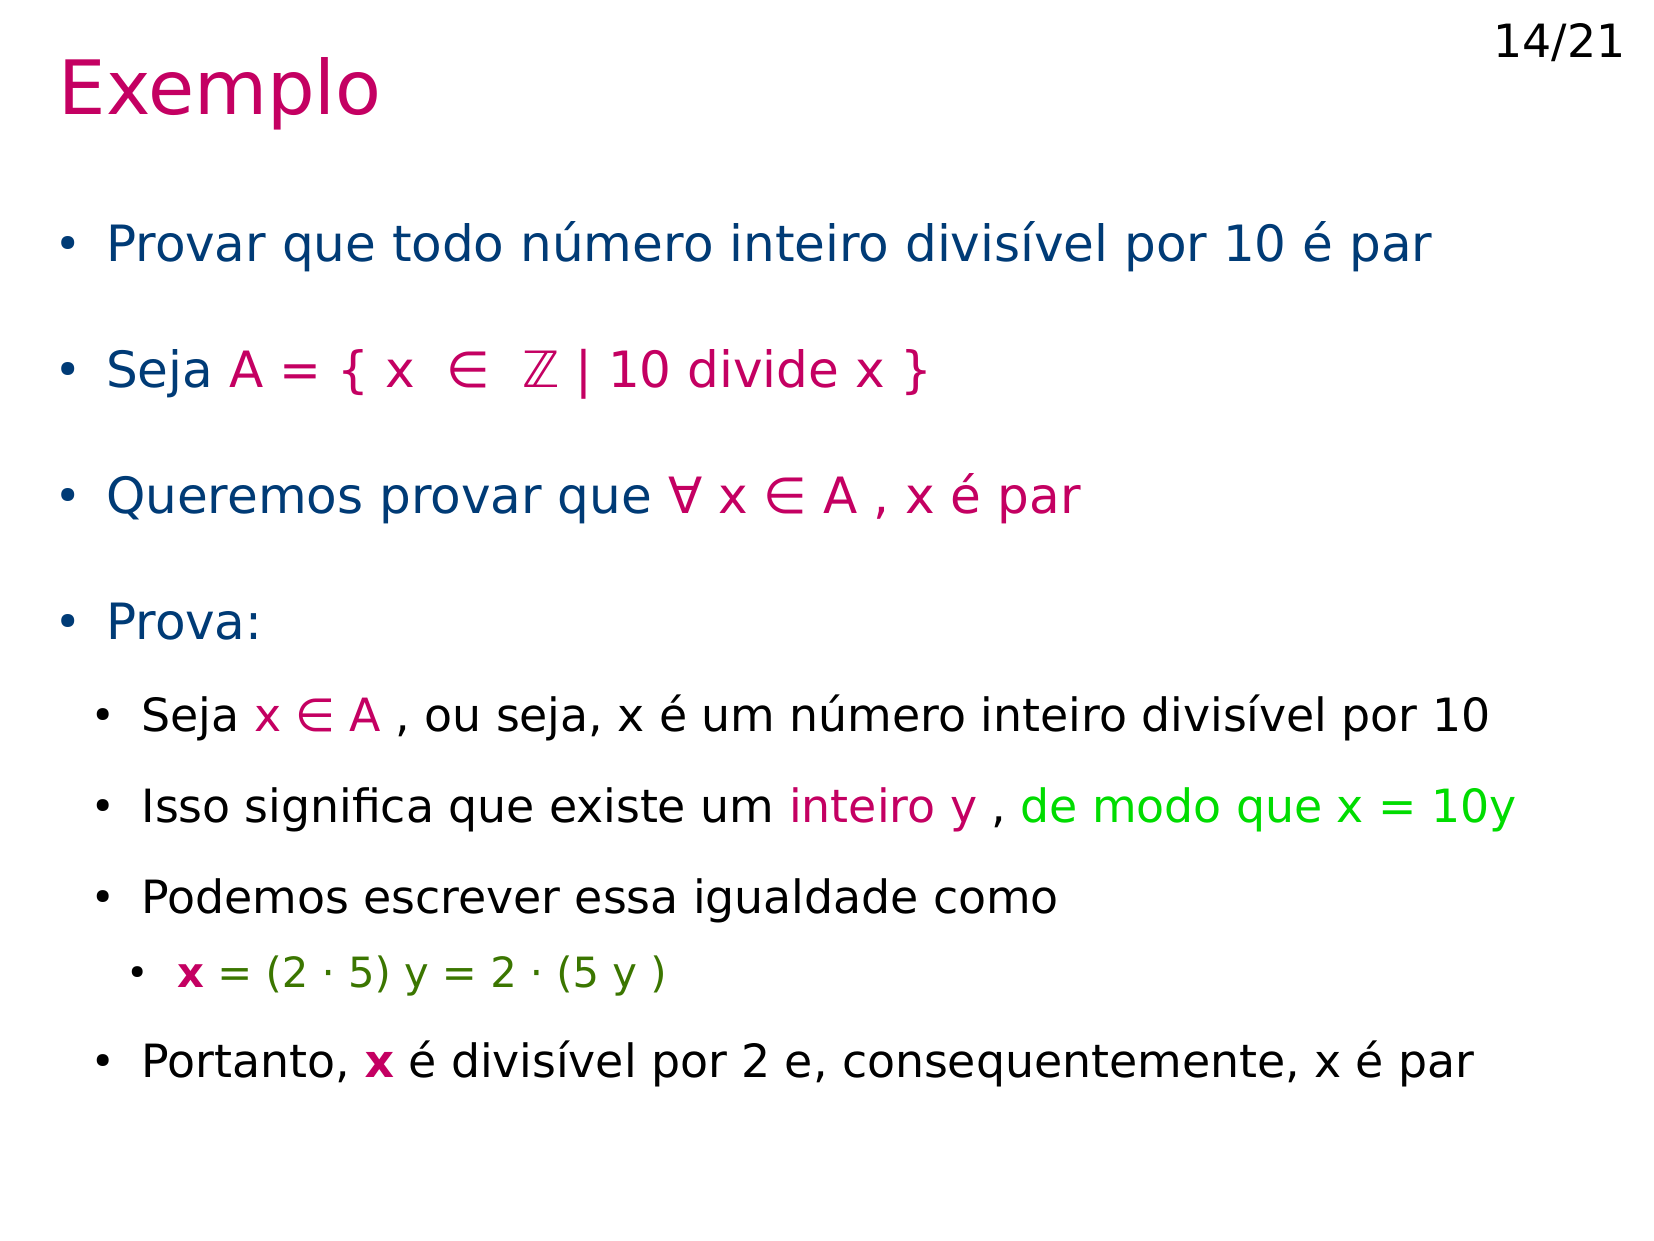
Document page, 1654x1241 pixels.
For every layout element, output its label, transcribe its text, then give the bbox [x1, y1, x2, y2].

list Provar que todo número inteiro divisível por 10 é par Seja A = { x ∈ ℤ | 10 divide x } Queremos provar que ∀ x ∈ A , x é par Prova: Seja x ∈ A , ou seja, x é um número inteiro divisível por 10 Isso significa que existe um inteiro y , de modo que x = 10y Podemos escrever essa igualdade como x = (2 ⋅ 5) y = 2 ⋅ (5 y ) Portanto, x é divisível por 2 e, consequentemente, x é par [59, 206, 1625, 1211]
title Exemplo [59, 29, 1625, 148]
